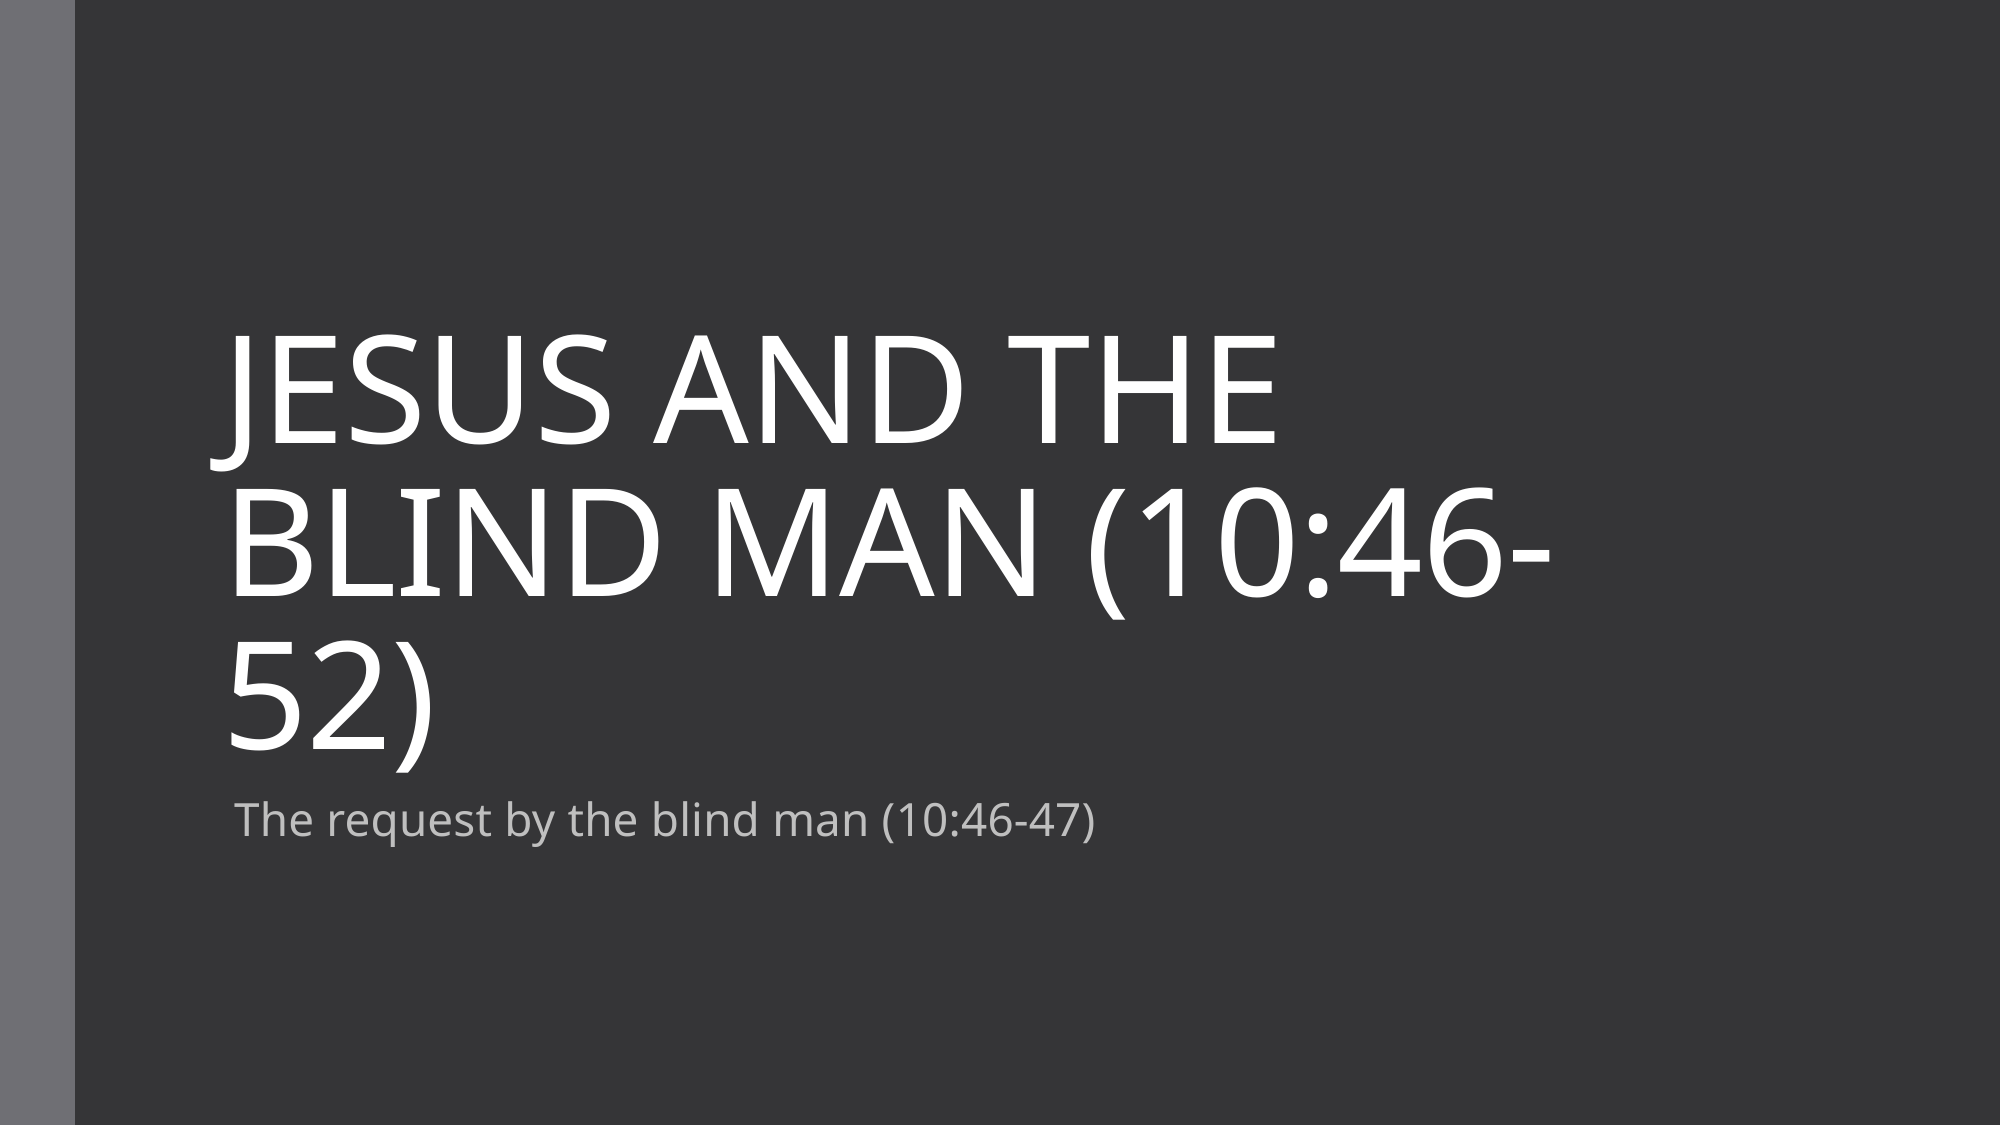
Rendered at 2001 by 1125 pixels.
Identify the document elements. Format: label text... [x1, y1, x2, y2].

subtitle The request by the blind man (10:46-47) [206, 787, 1752, 1066]
title JESUS AND THE BLIND MAN (10:46-52) [206, 124, 1752, 787]
